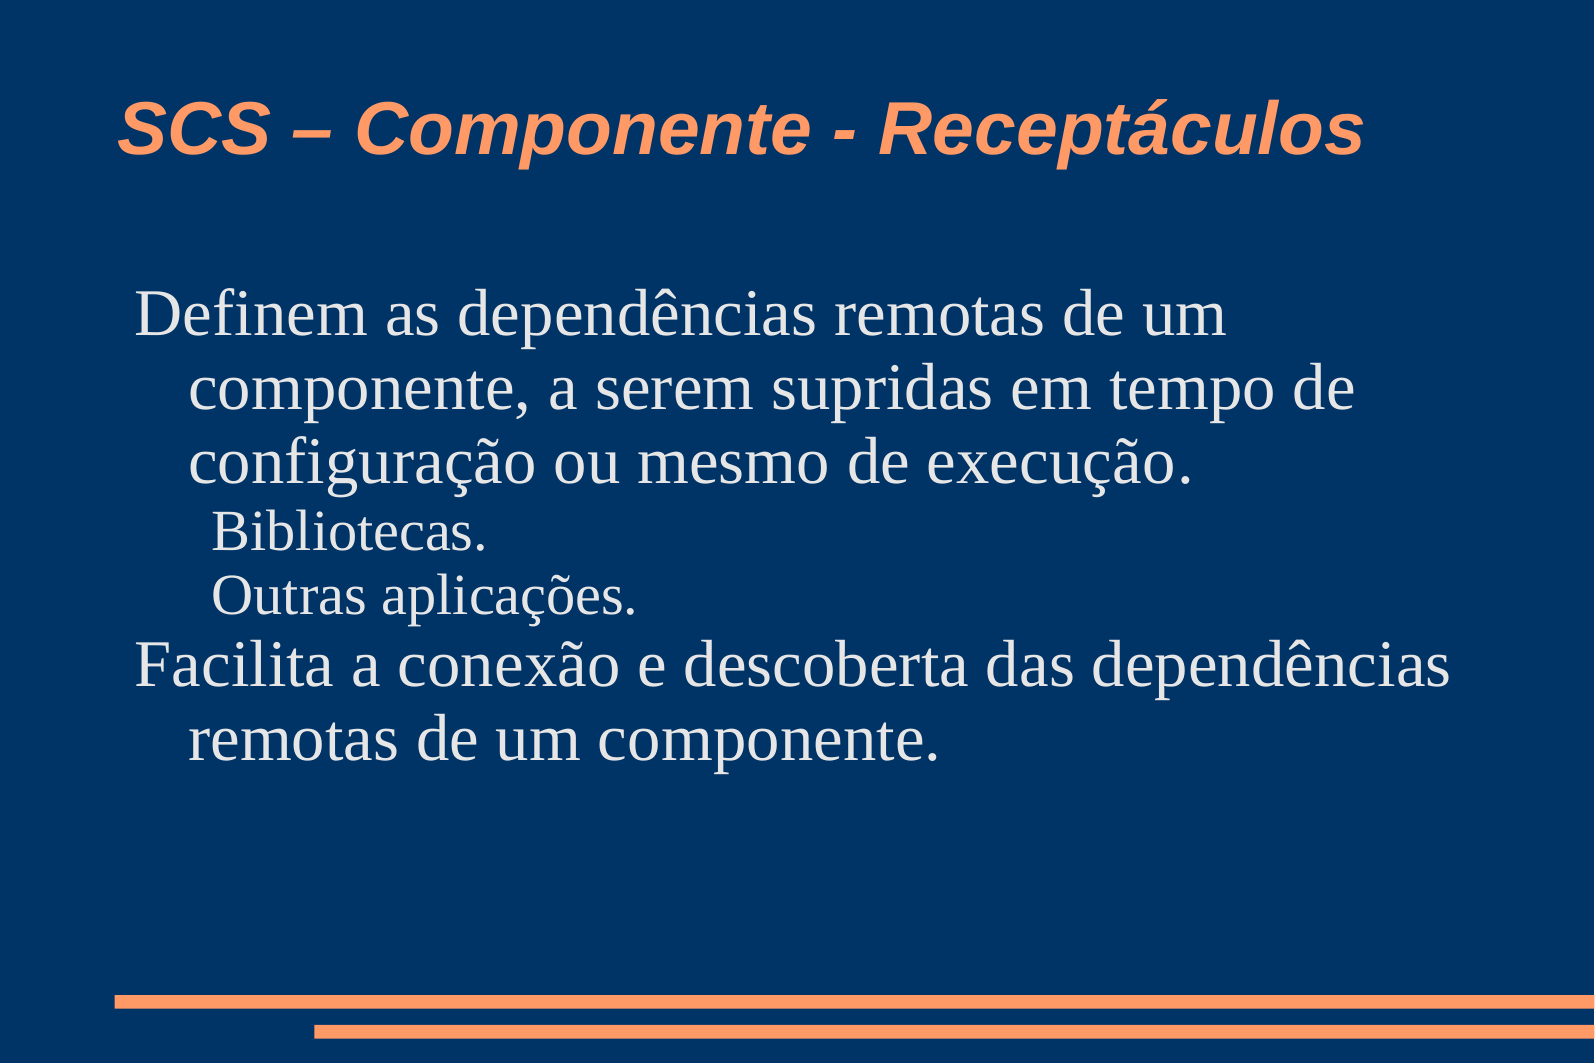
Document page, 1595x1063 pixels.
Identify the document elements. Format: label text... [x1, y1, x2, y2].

list Definem as dependências remotas de um componente, a serem supridas em tempo de configuração ou mesmo de execução. Bibliotecas. Outras aplicações. Facilita a conexão e descoberta das dependências remotas de um componente. [117, 276, 1505, 971]
title SCS – Componente - Receptáculos [117, 39, 1479, 218]
